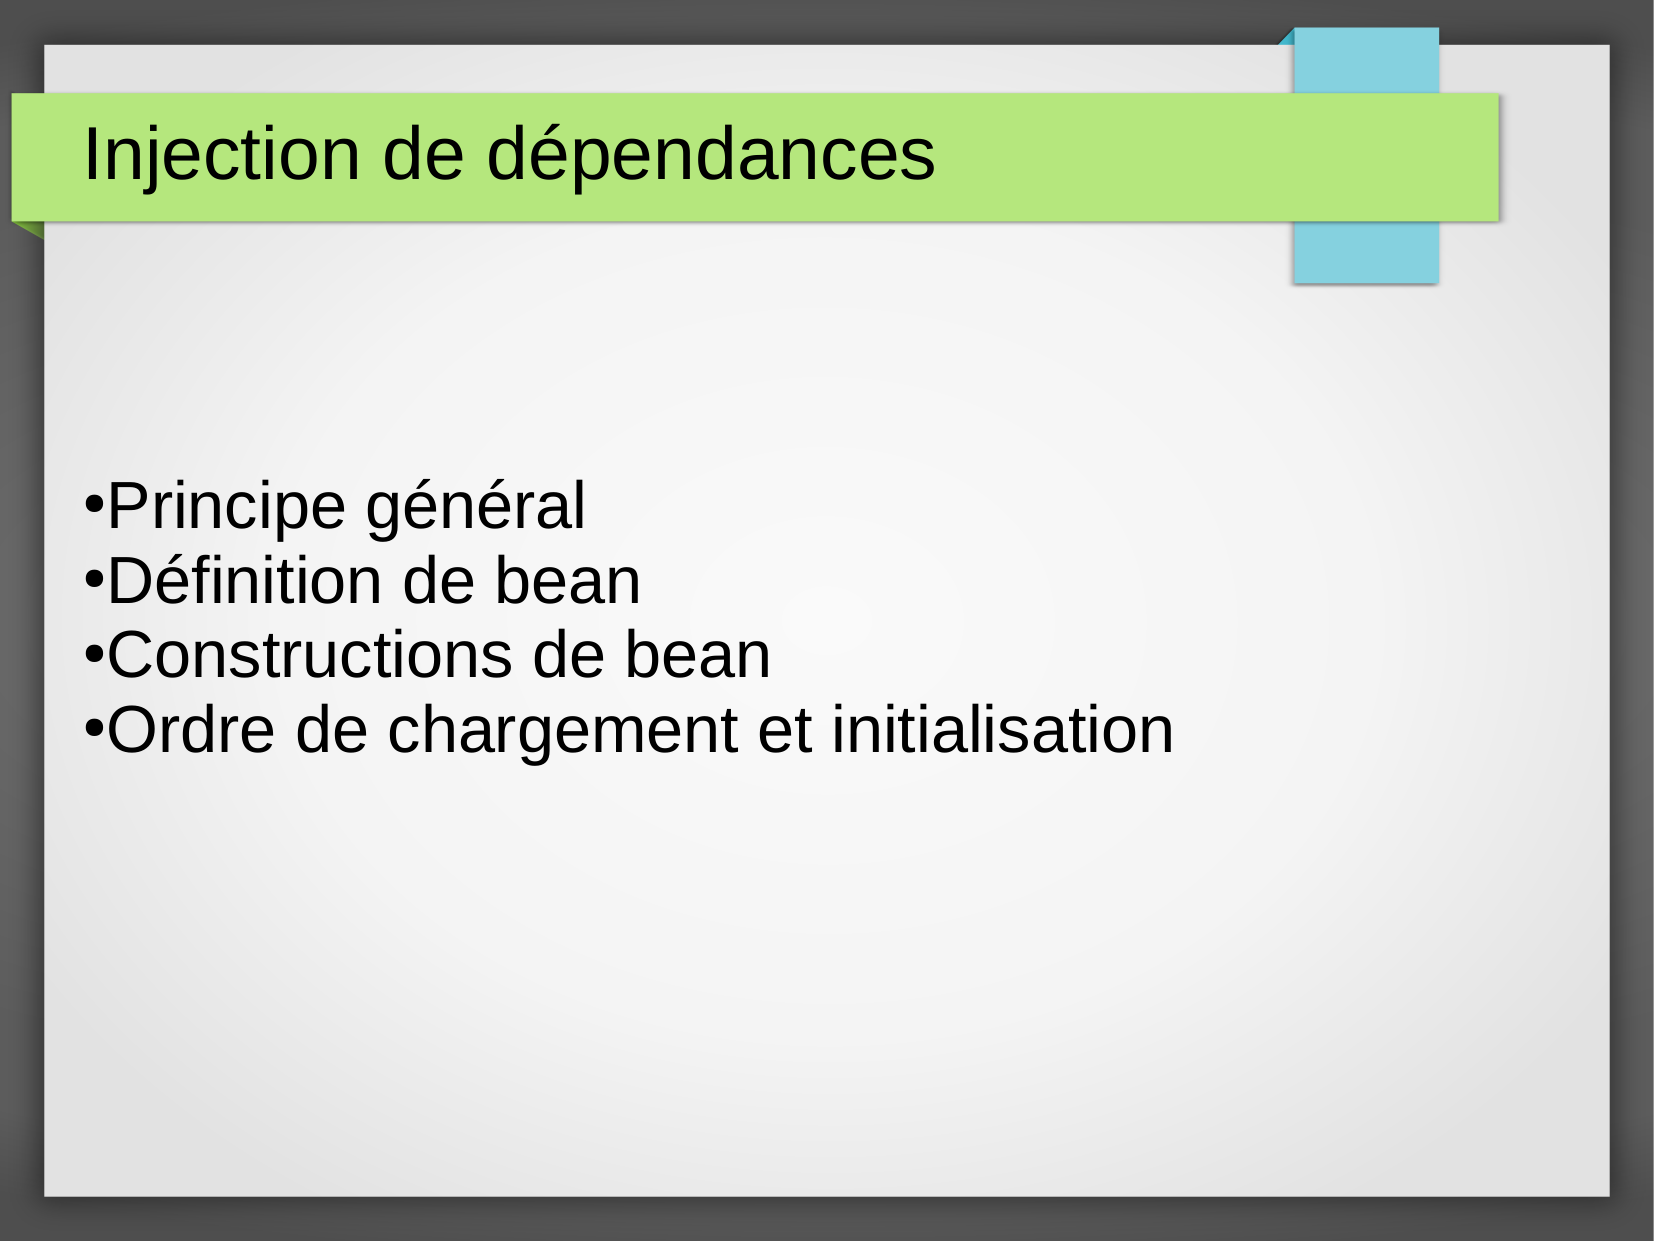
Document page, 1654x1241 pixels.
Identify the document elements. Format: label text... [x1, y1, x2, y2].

title Injection de dépendances [82, 94, 1264, 213]
subtitle Principe général Définition de bean Constructions de bean Ordre de chargement et initialisation [82, 295, 1571, 1015]
picture [0, 0, 1654, 1241]
